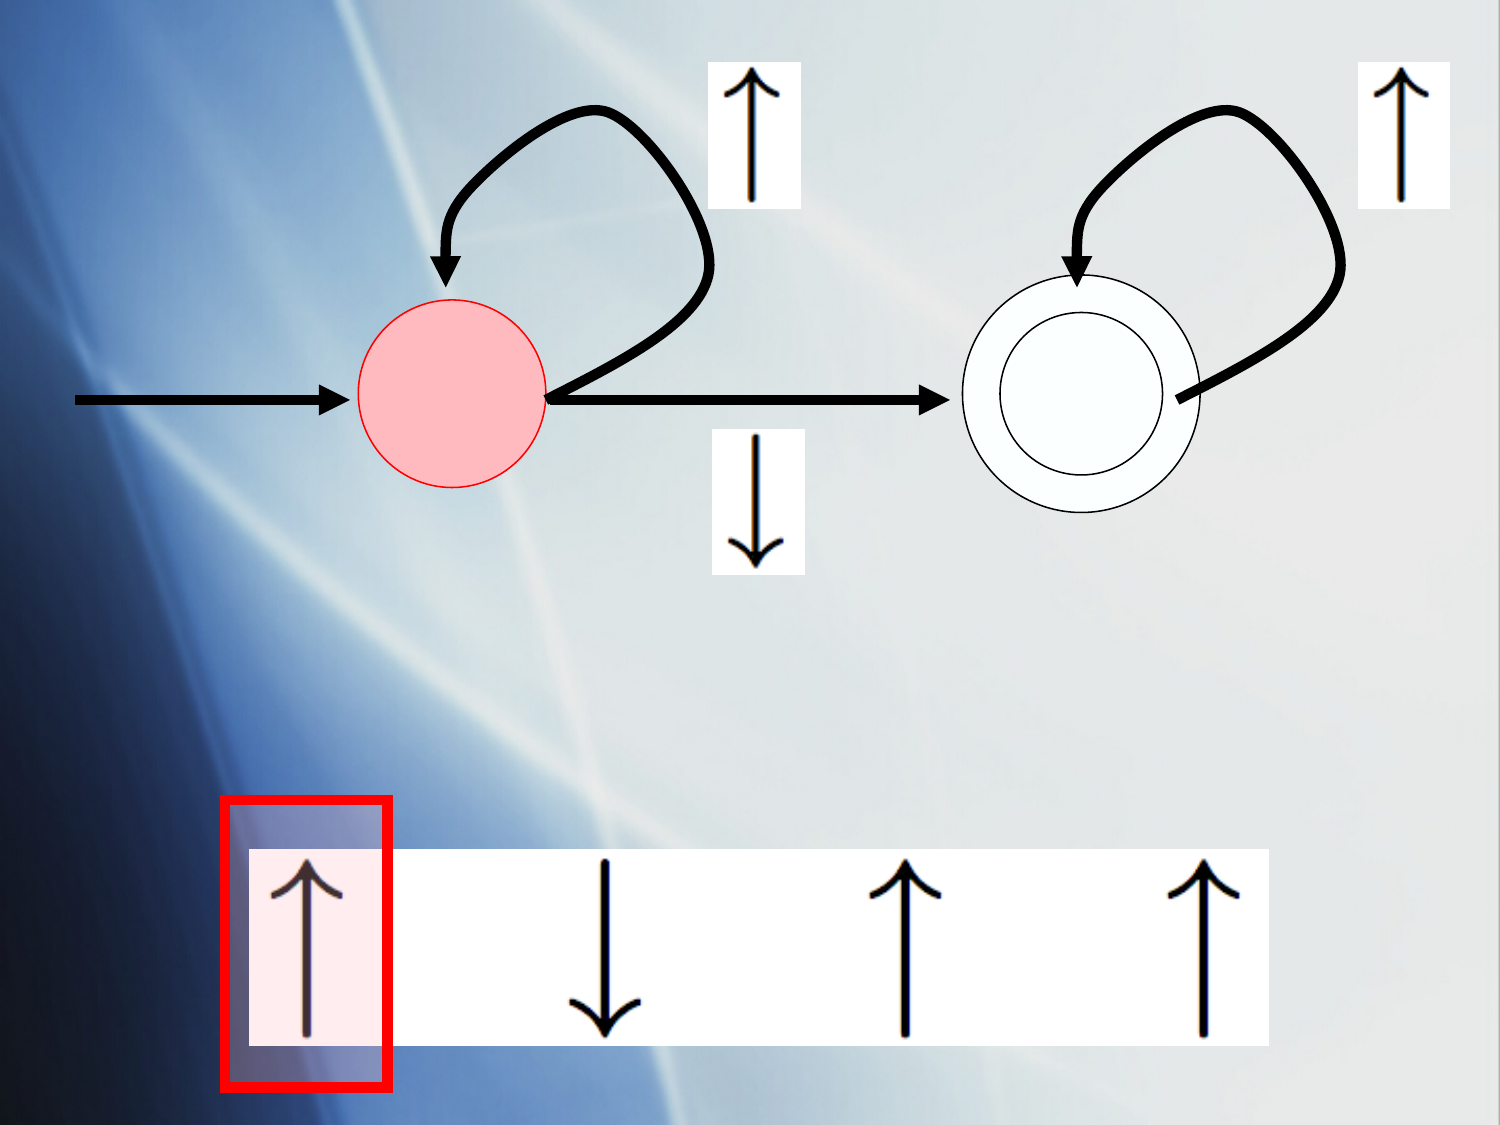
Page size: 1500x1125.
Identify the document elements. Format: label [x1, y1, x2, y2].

picture [0, 0, 1500, 1125]
text_box [225, 800, 388, 1088]
text_box [962, 275, 1201, 513]
text_box [358, 299, 546, 488]
